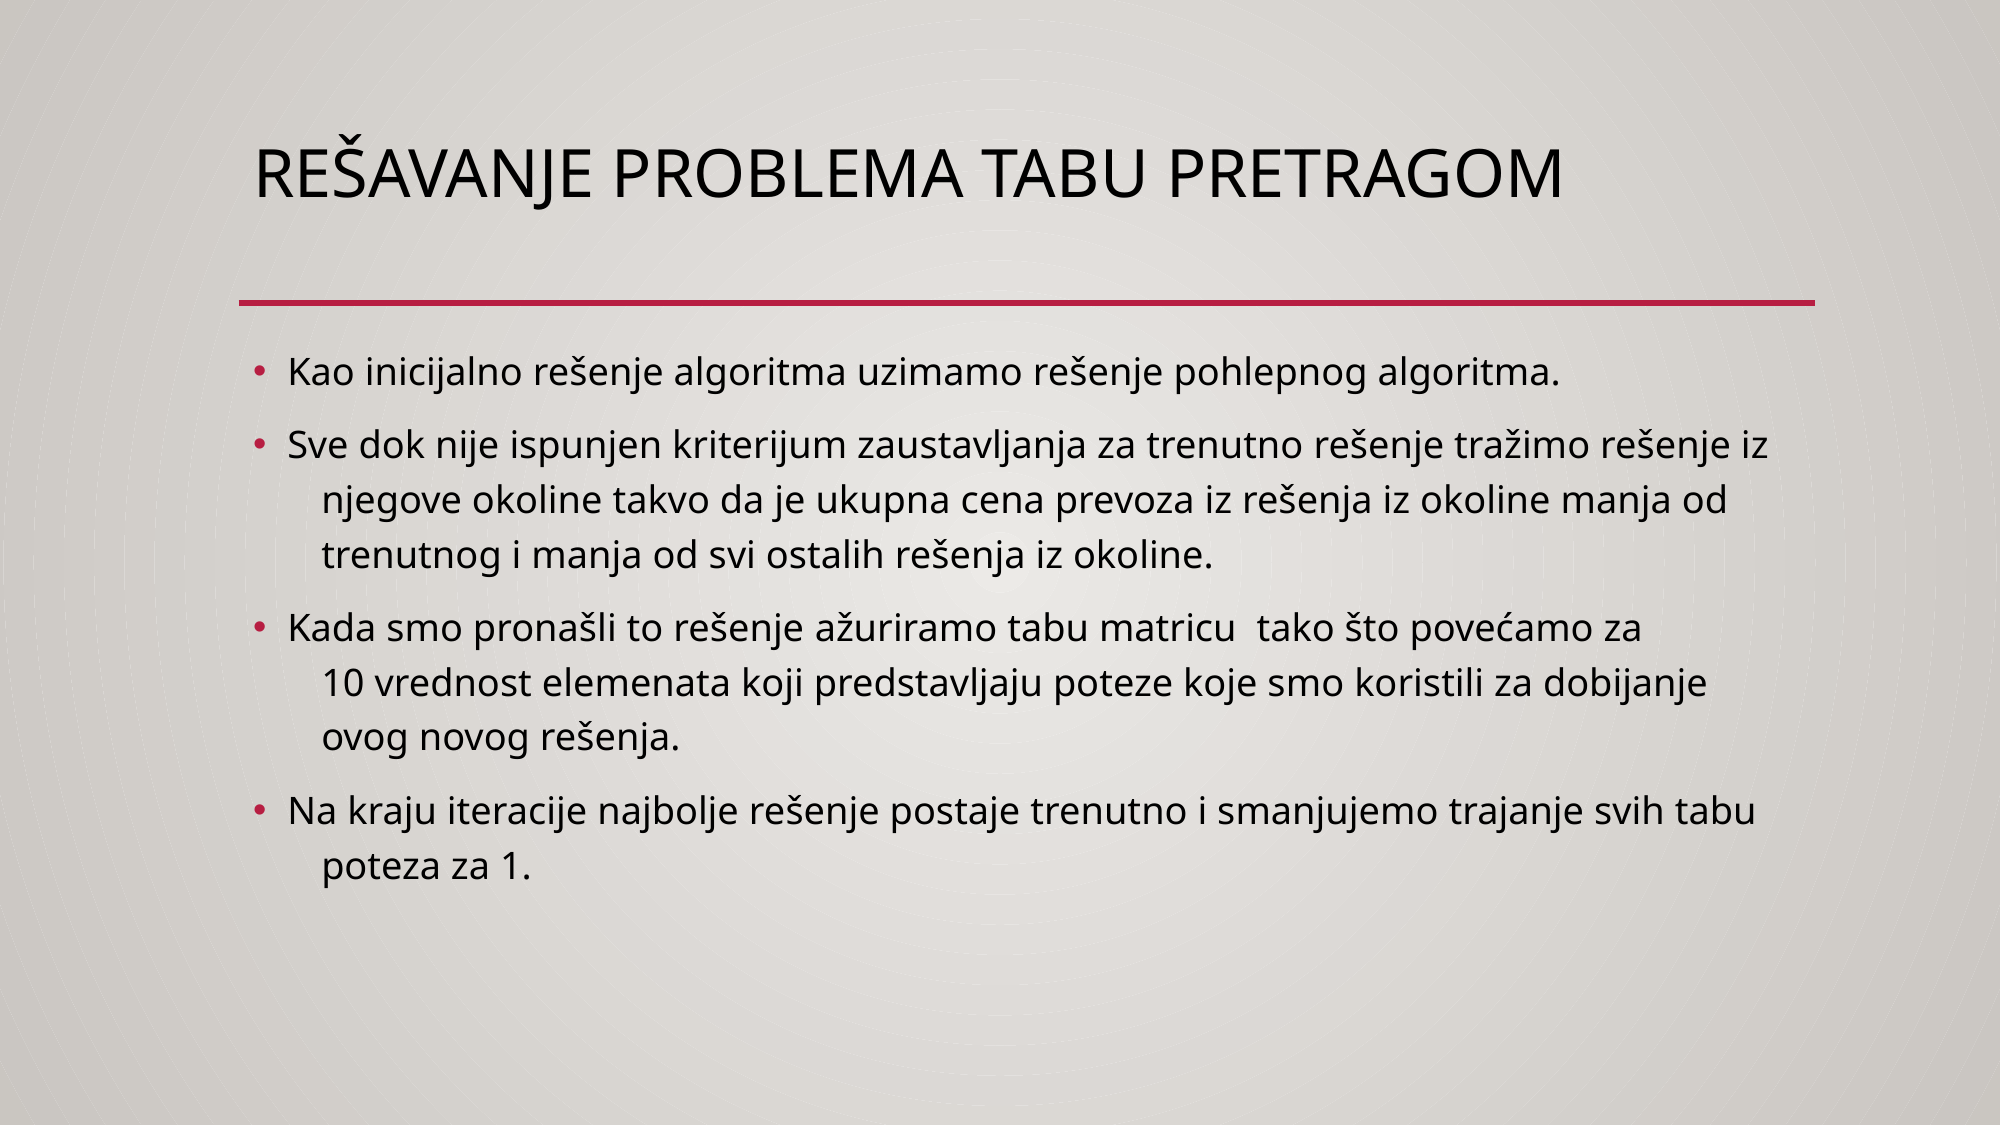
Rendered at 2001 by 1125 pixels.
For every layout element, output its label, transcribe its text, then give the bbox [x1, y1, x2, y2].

list Kao inicijalno rešenje algoritma uzimamo rešenje pohlepnog algoritma. Sve dok nije ispunjen kriterijum zaustavljanja za trenutno rešenje tražimo rešenje iz njegove okoline takvo da je ukupna cena prevoza iz rešenja iz okoline manja od trenutnog i manja od svi ostalih rešenja iz okoline. Kada smo pronašli to rešenje ažuriramo tabu matricu tako što povećamo za 10 vrednost elemenata koji predstavljaju poteze koje smo koristili za dobijanje ovog novog rešenja. Na kraju iteracije najbolje rešenje postaje trenutno i smanjujemo trajanje svih tabu poteza za 1. [238, 330, 1814, 897]
title Rešavanje problema tabu pretragom [238, 131, 1814, 305]
